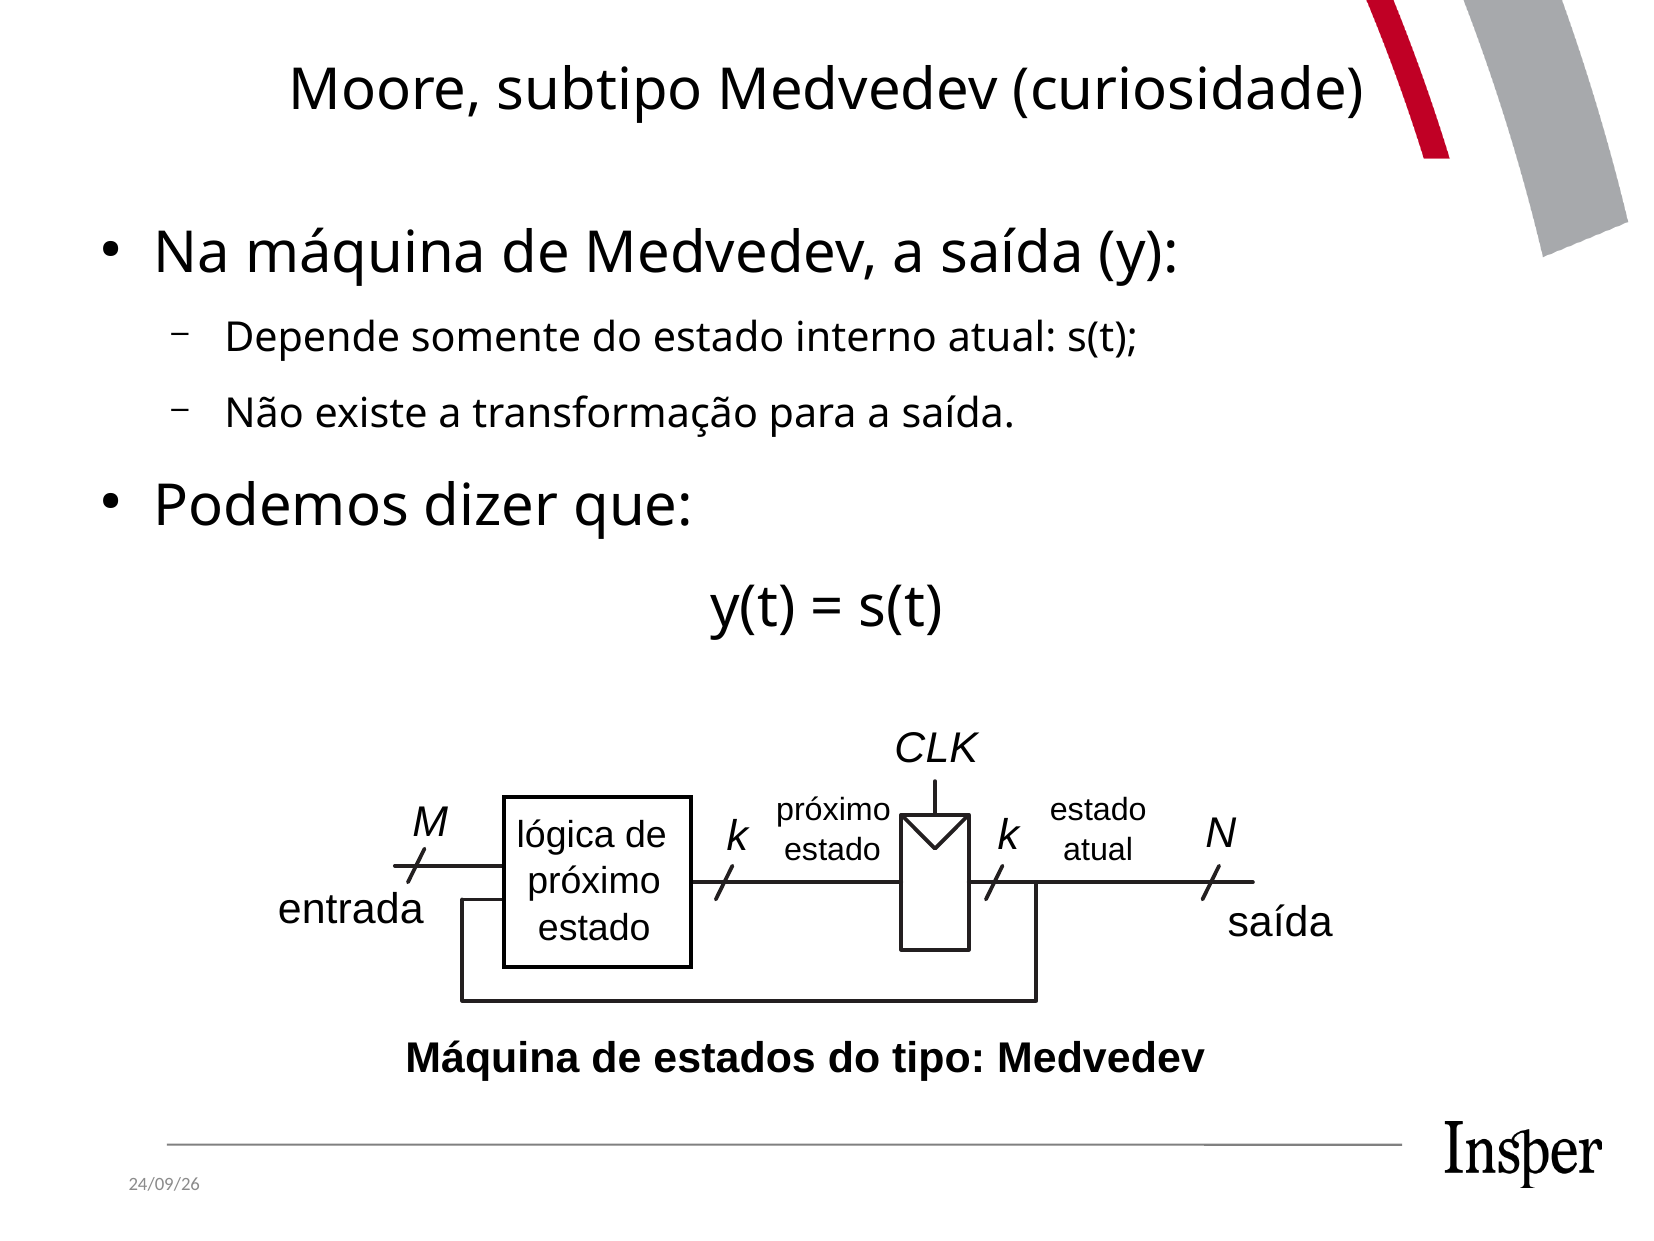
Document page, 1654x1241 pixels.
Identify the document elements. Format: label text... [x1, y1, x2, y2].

picture [220, 685, 1377, 1102]
list Moore, subtipo Medvedev (curiosidade) Na máquina de Medvedev, a saída (y): Depende somente do estado interno atual: s(t); Não existe a transformação para a saída. Podemos dizer que: y(t) = s(t) [82, 59, 1571, 1109]
